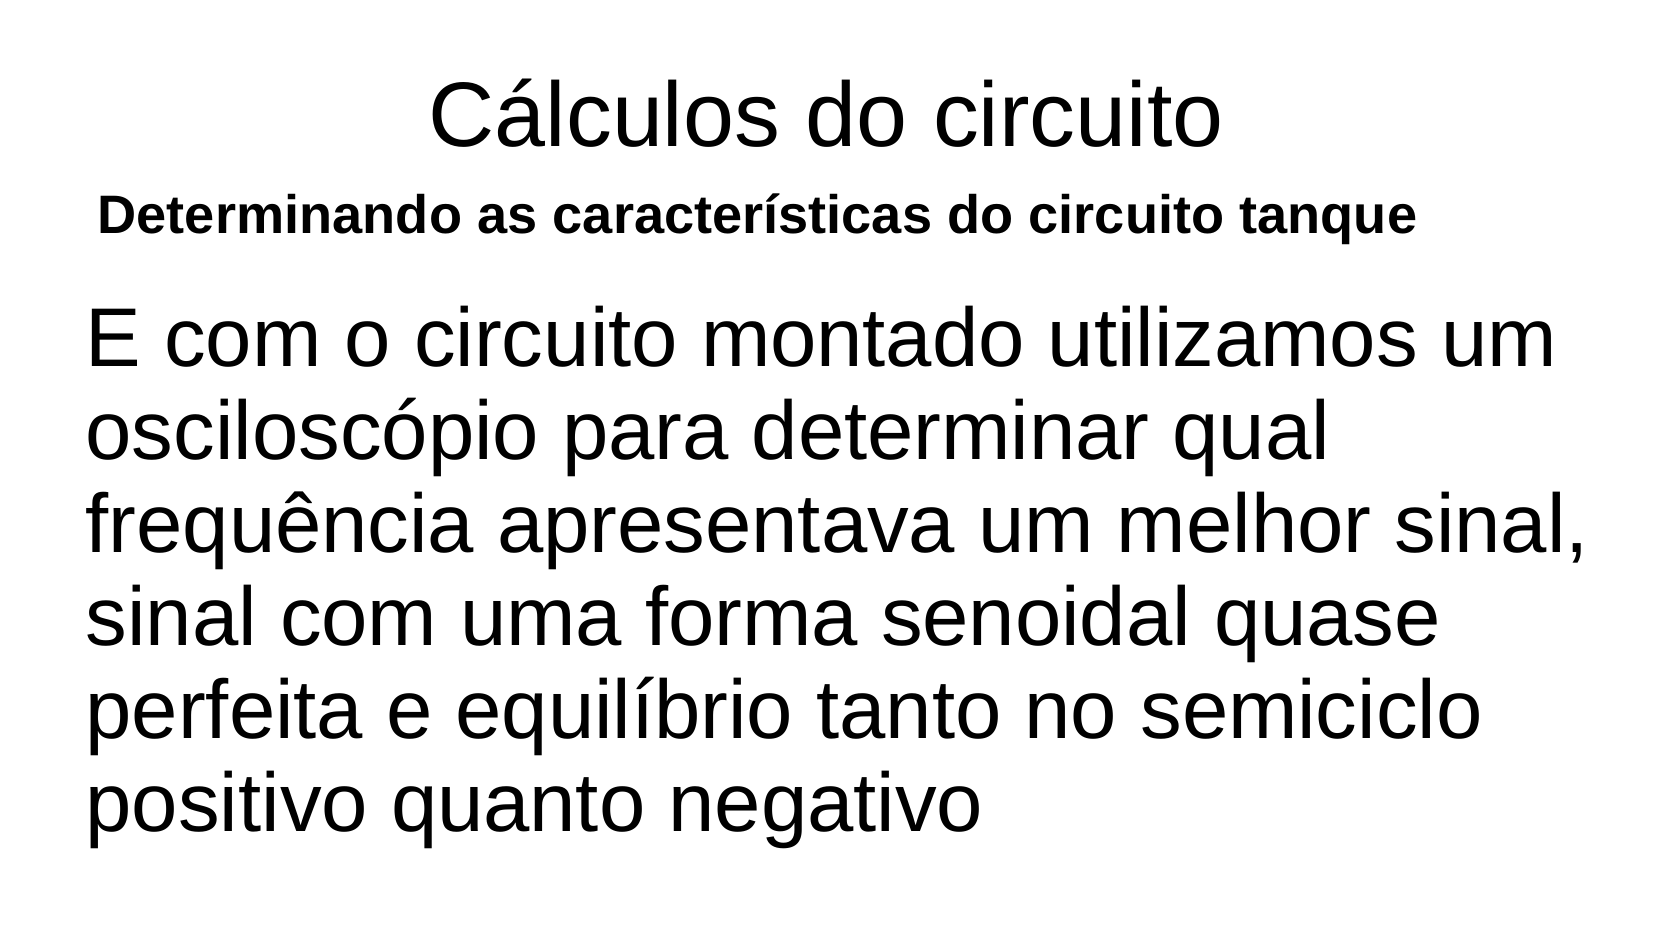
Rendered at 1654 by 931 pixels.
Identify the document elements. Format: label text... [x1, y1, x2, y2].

text_box Determinando as características do circuito tanque [82, 177, 1630, 314]
text_box E com o circuito montado utilizamos um osciloscópio para determinar qual frequência apresentava um melhor sinal, sinal com uma forma senoidal quase perfeita e equilíbrio tanto no semiciclo positivo quanto negativo [70, 283, 1619, 917]
title Cálculos do circuito [82, 37, 1571, 177]
